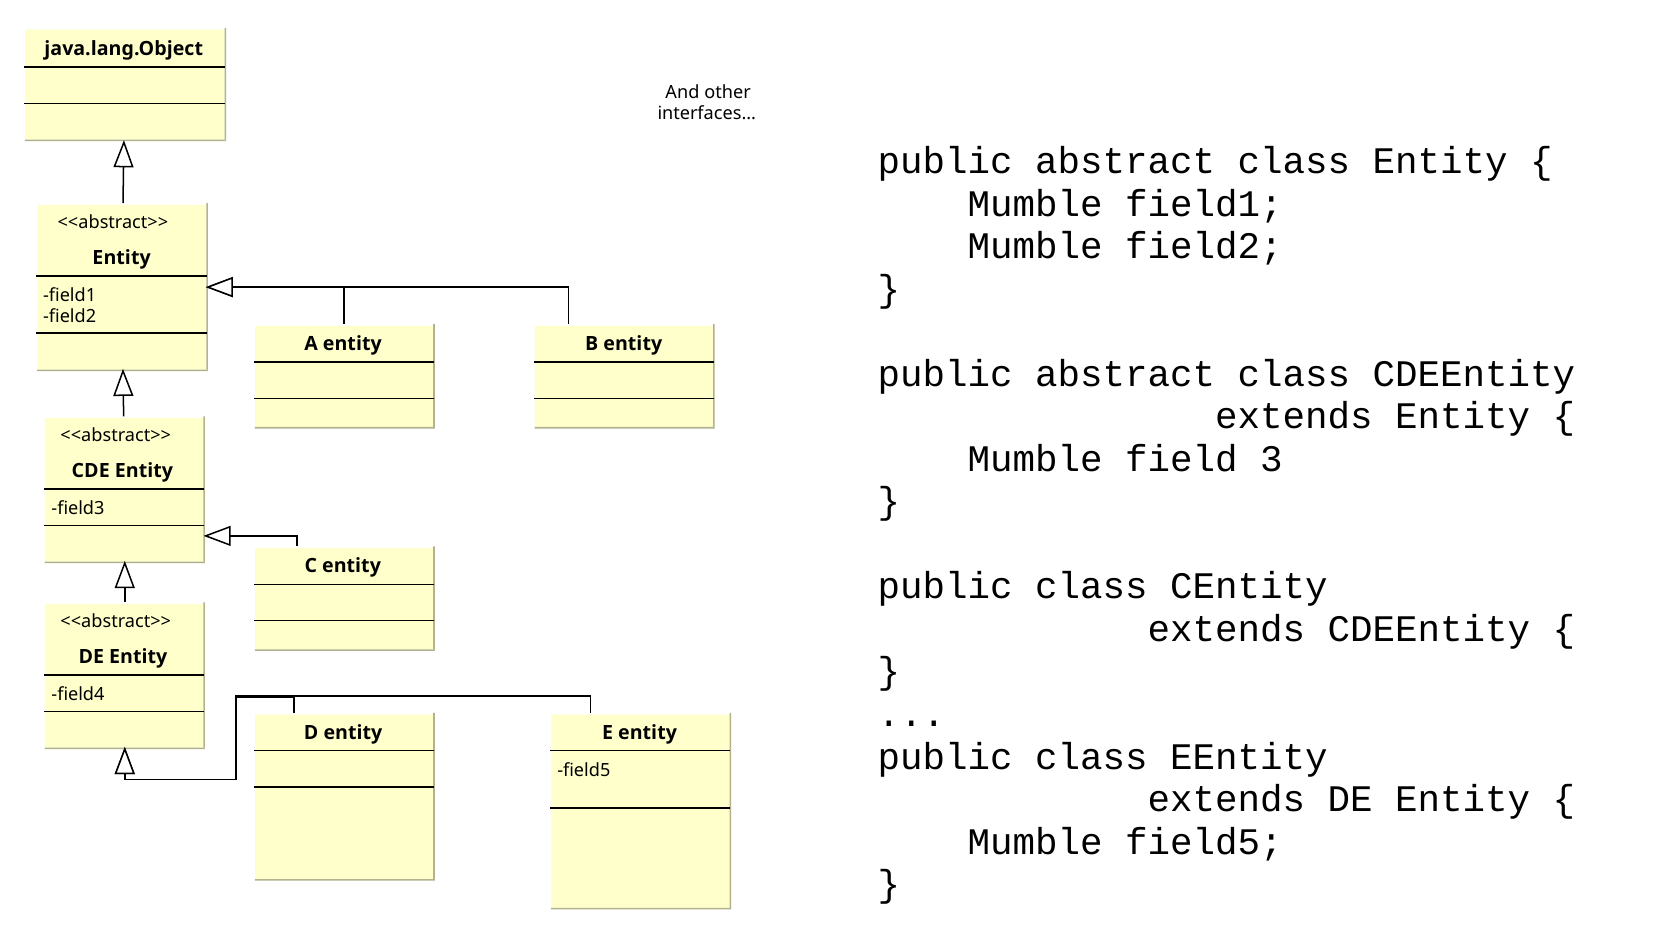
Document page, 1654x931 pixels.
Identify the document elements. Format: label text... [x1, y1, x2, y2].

picture [0, 4, 828, 931]
text_box public abstract class Entity { Mumble field1; Mumble field2; } public abstract class CDEEntity extends Entity { Mumble field 3 } public class CEntity extends CDEEntity { } ... public class EEntity extends DE Entity { Mumble field5; } [862, 135, 1591, 920]
